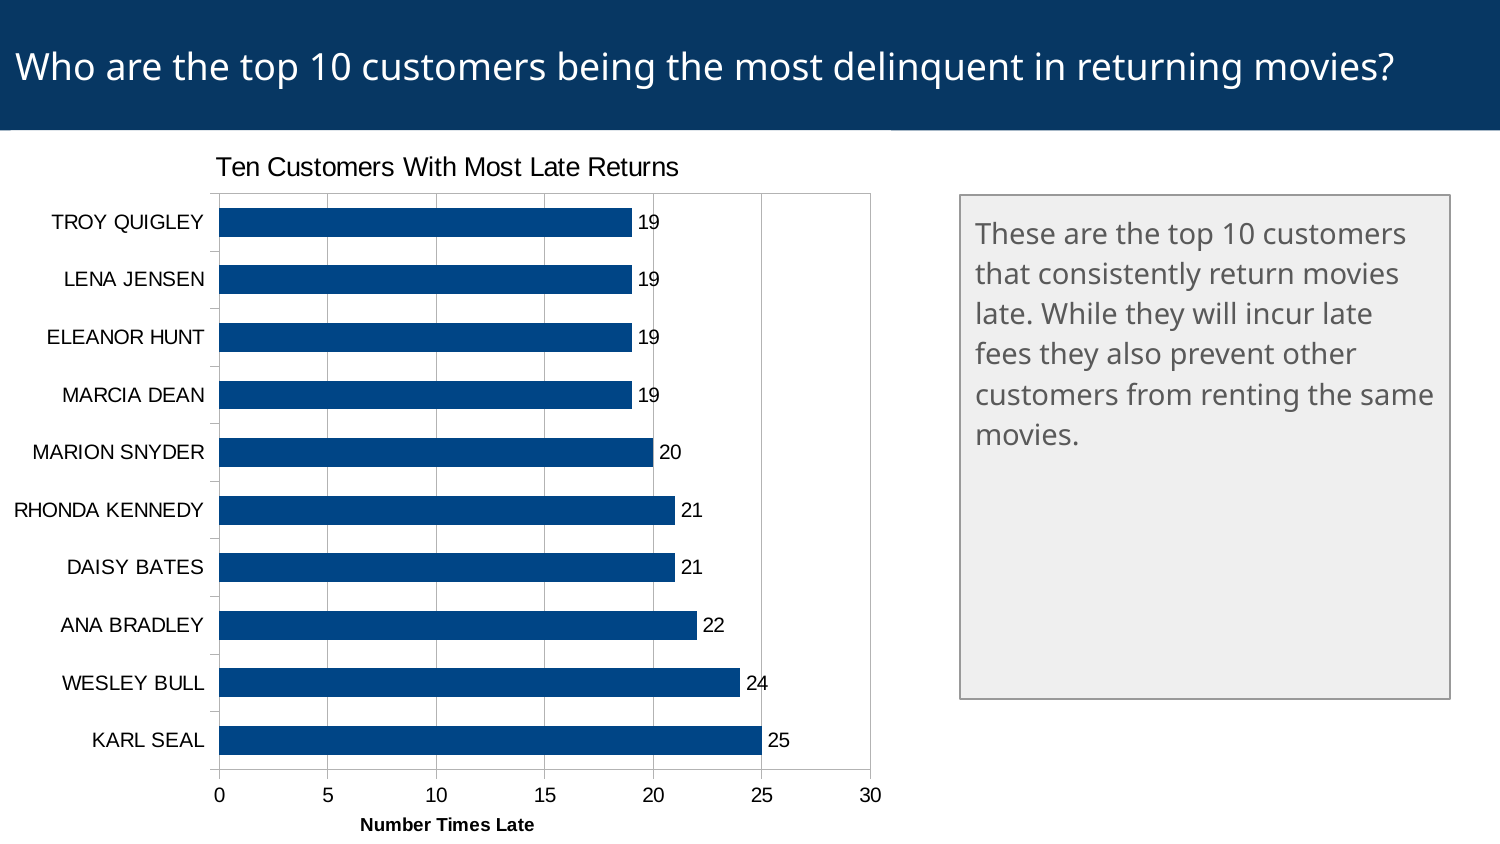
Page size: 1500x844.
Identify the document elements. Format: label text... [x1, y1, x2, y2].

title Who are the top 10 customers being the most delinquent in returning movies? [0, 0, 1500, 131]
chart [10, 130, 891, 842]
list These are the top 10 customers that consistently return movies late. While they will incur late fees they also prevent other customers from renting the same movies. [960, 195, 1451, 699]
